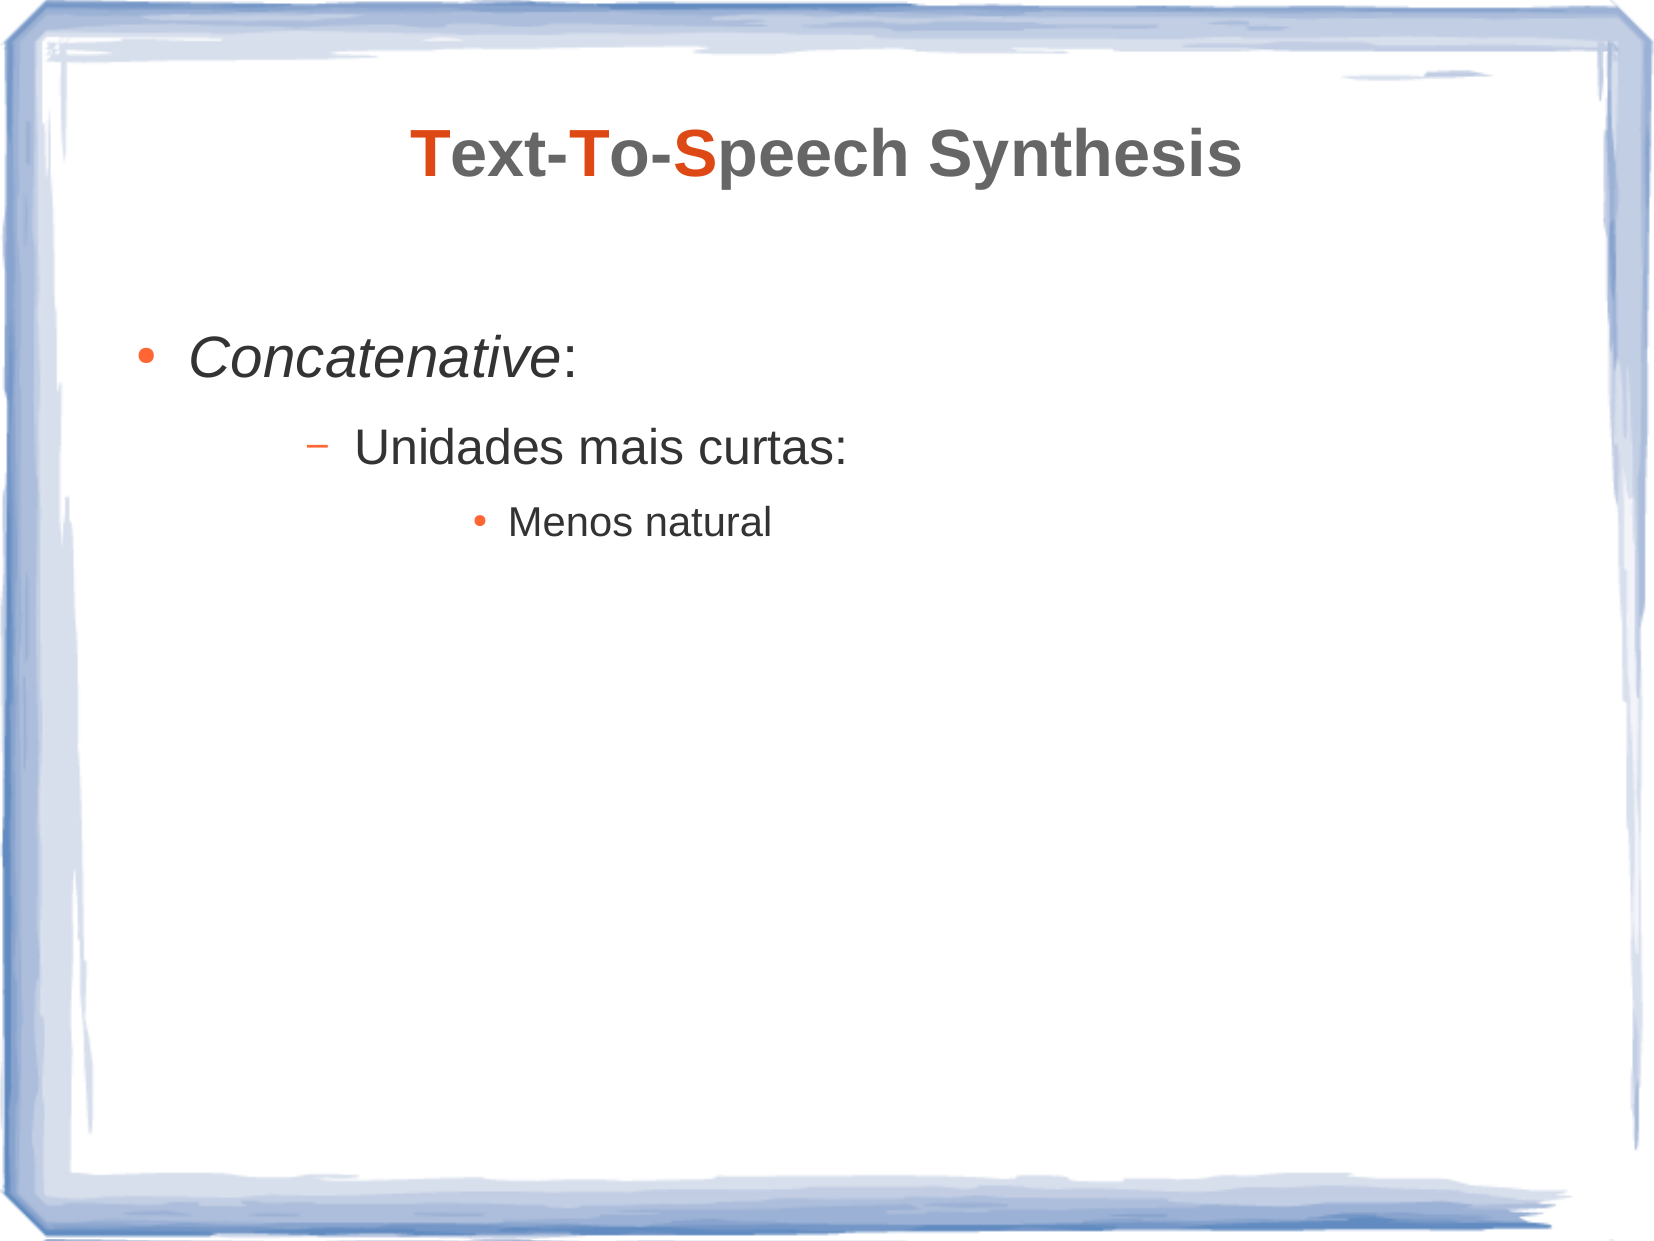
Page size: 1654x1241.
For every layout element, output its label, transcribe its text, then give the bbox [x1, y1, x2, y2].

title Text-To-Speech Synthesis [82, 49, 1571, 257]
list Concatenative: Unidades mais curtas: Menos natural [118, 324, 1571, 1045]
picture [0, 0, 1654, 1241]
